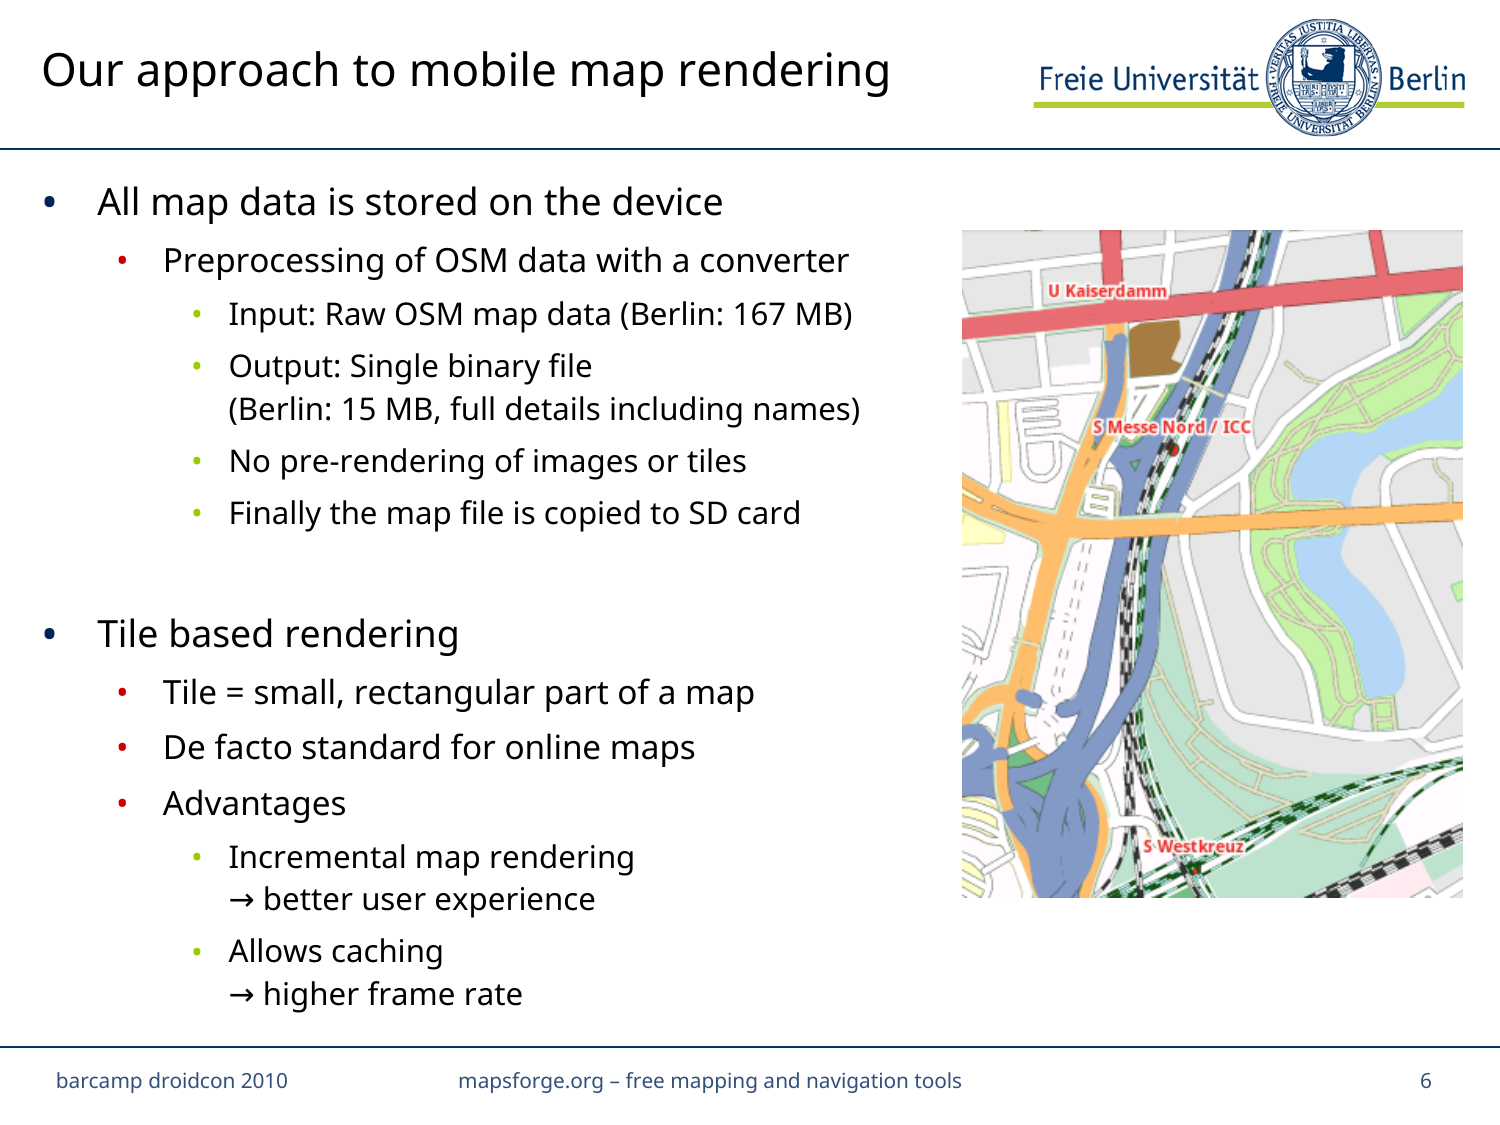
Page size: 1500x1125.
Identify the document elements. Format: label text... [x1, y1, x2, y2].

picture [1033, 19, 1470, 137]
picture [962, 230, 1463, 898]
list All map data is stored on the device Preprocessing of OSM data with a converter Input: Raw OSM map data (Berlin: 167 MB) Output: Single binary file (Berlin: 15 MB, full details including names) No pre-rendering of images or tiles Finally the map file is copied to SD card Tile based rendering Tile = small, rectangular part of a map De facto standard for online maps Advantages Incremental map rendering → better user experience Allows caching → higher frame rate [41, 175, 1447, 919]
title Our approach to mobile map rendering [41, 0, 1016, 138]
